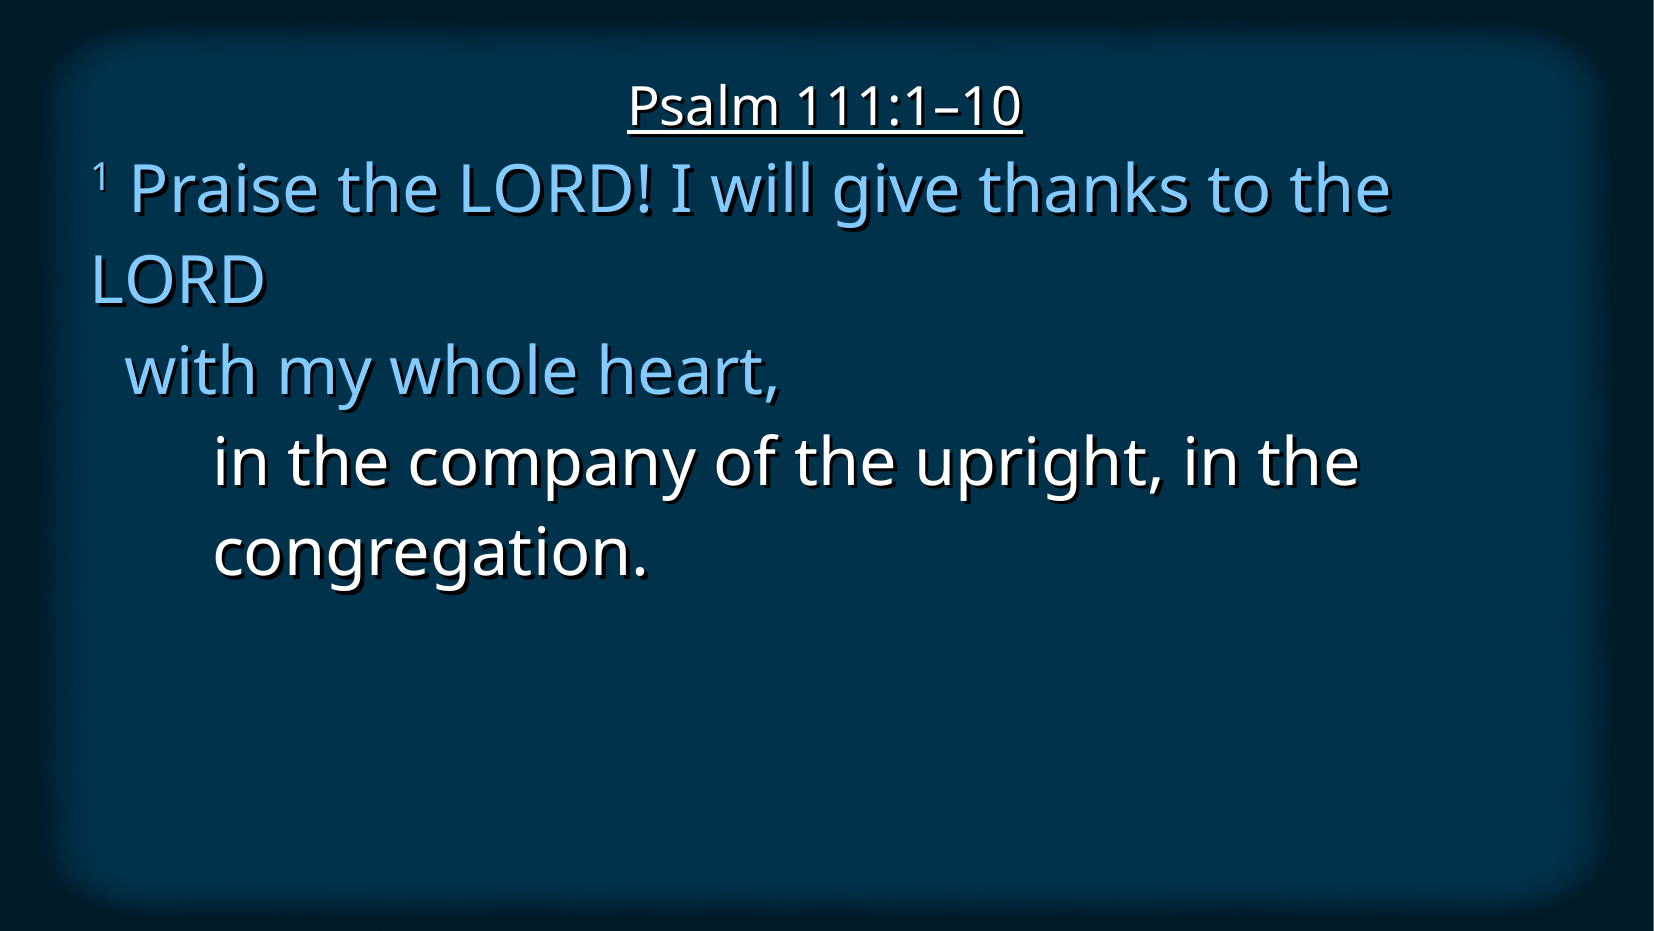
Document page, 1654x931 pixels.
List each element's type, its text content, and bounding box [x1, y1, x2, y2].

picture [0, 0, 1654, 931]
text_box Psalm 111:1–10 1 Praise the LORD! I will give thanks to the LORD with my whole heart, in the company of the upright, in the congregation. [75, 60, 1576, 502]
